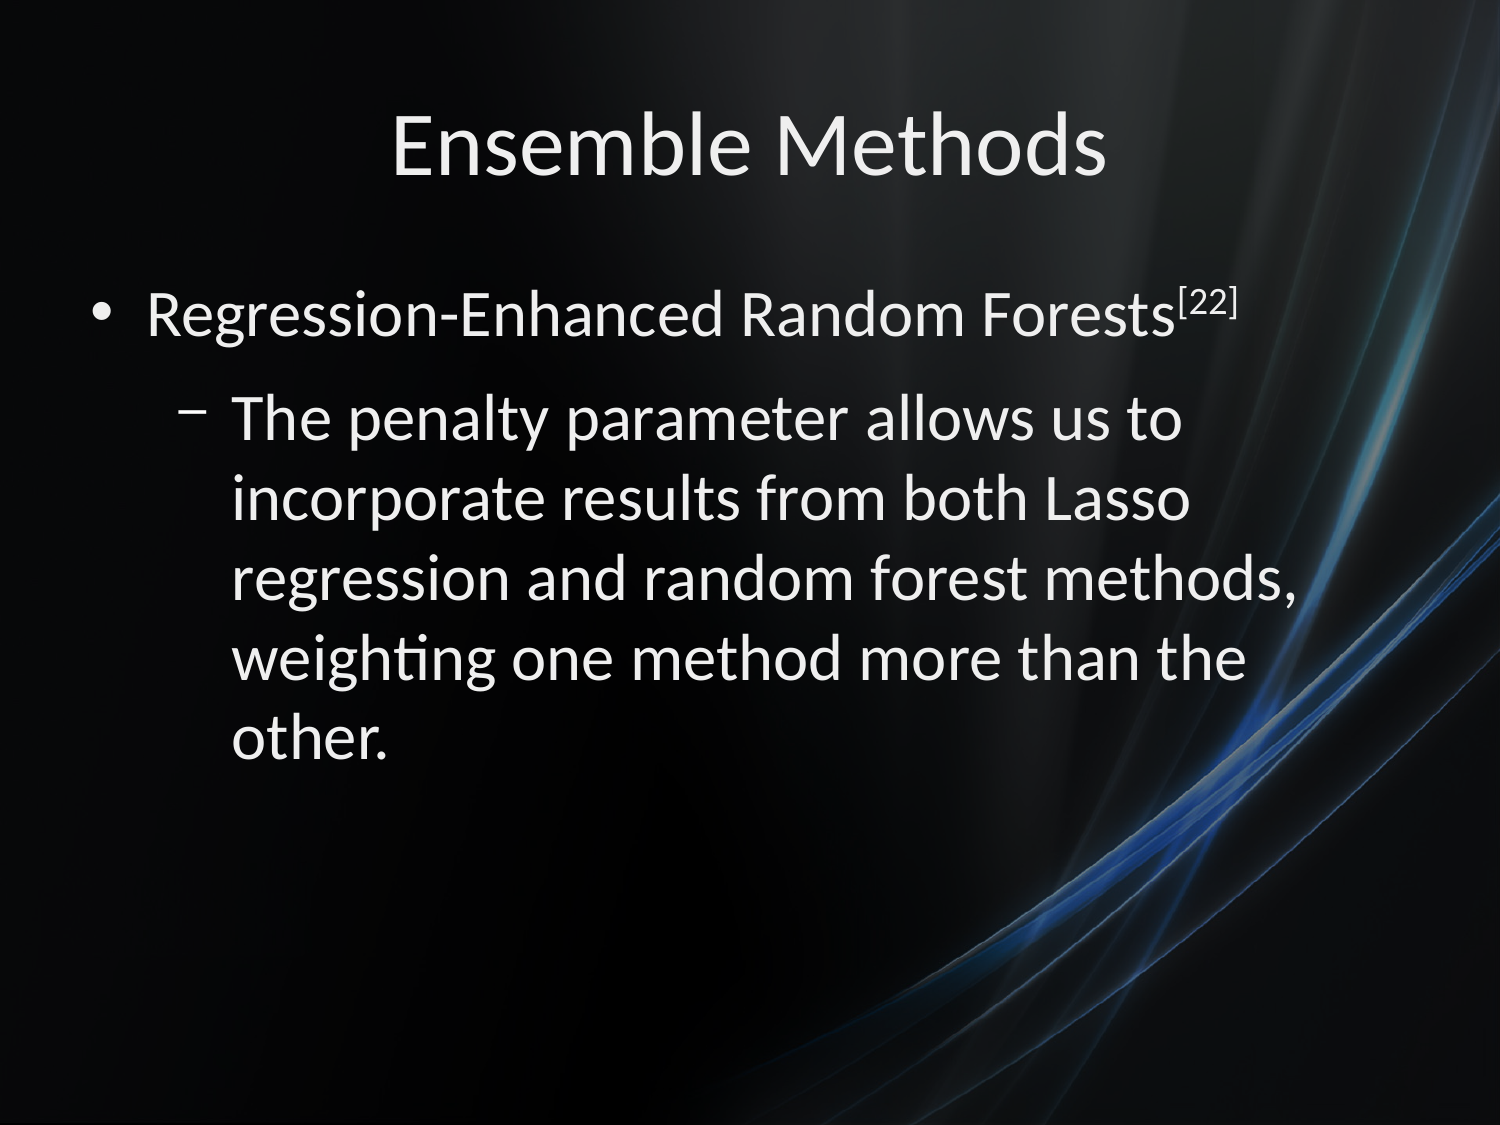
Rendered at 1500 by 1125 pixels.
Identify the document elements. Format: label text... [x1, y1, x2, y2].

title Ensemble Methods [75, 45, 1425, 233]
list Regression-Enhanced Random Forests[22] The penalty parameter allows us to incorporate results from both Lasso regression and random forest methods, weighting one method more than the other. [75, 262, 1425, 1005]
picture [0, 0, 1500, 1125]
